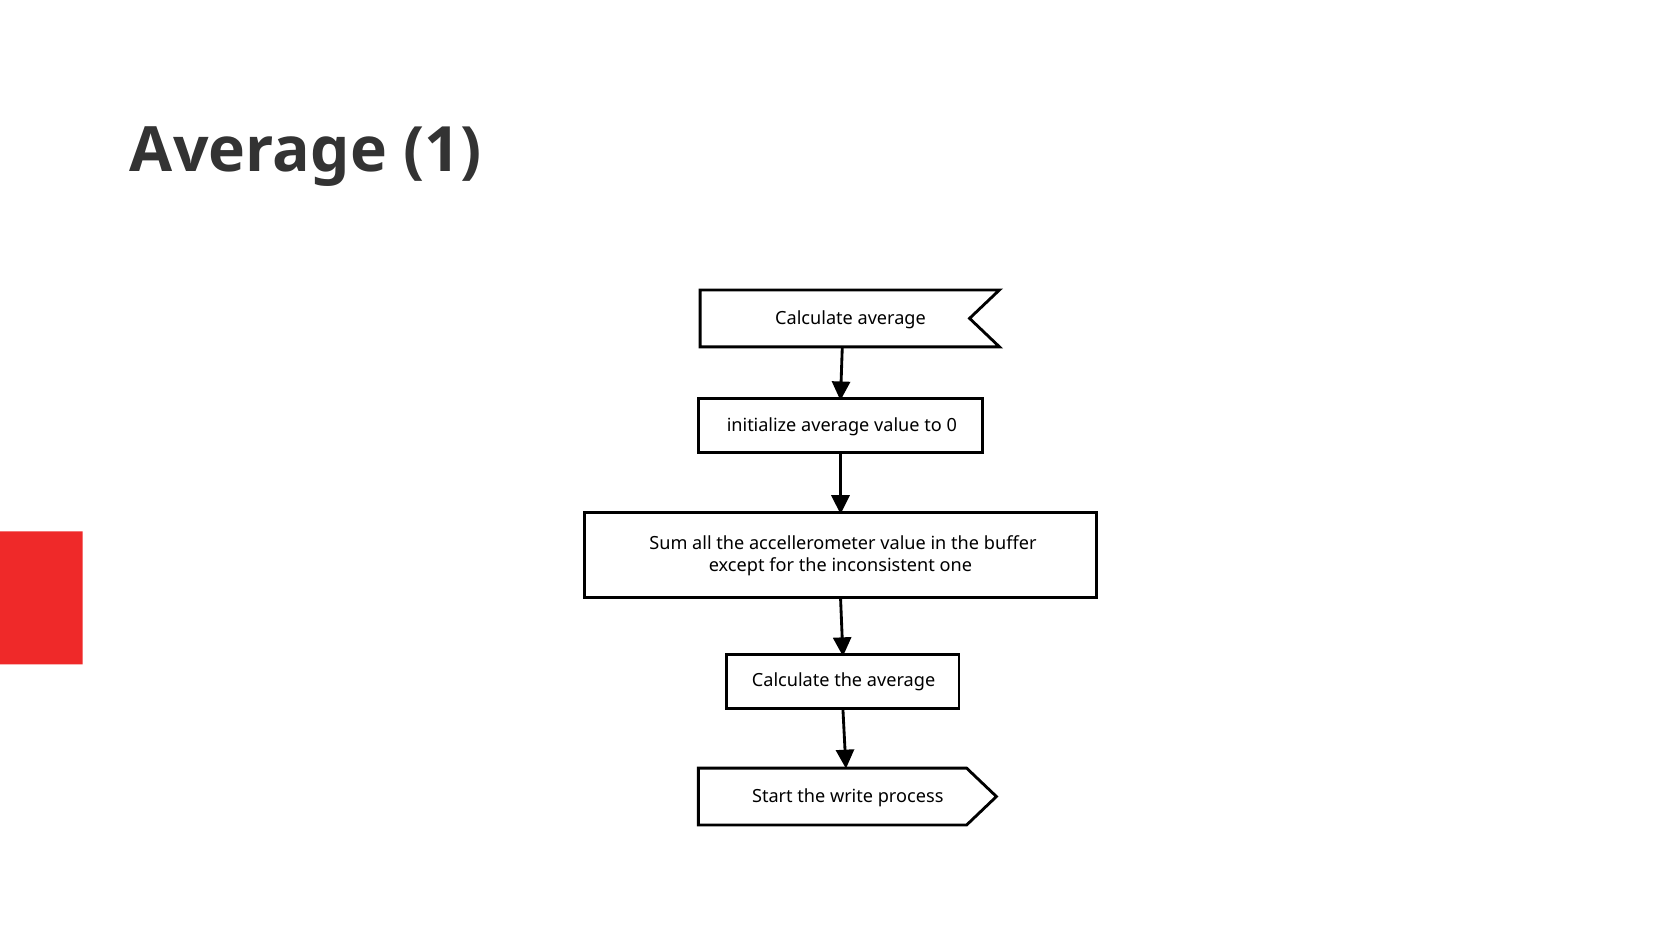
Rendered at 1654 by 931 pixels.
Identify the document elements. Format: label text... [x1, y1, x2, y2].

picture [570, 287, 1111, 827]
title Average (1) [129, 59, 1536, 237]
